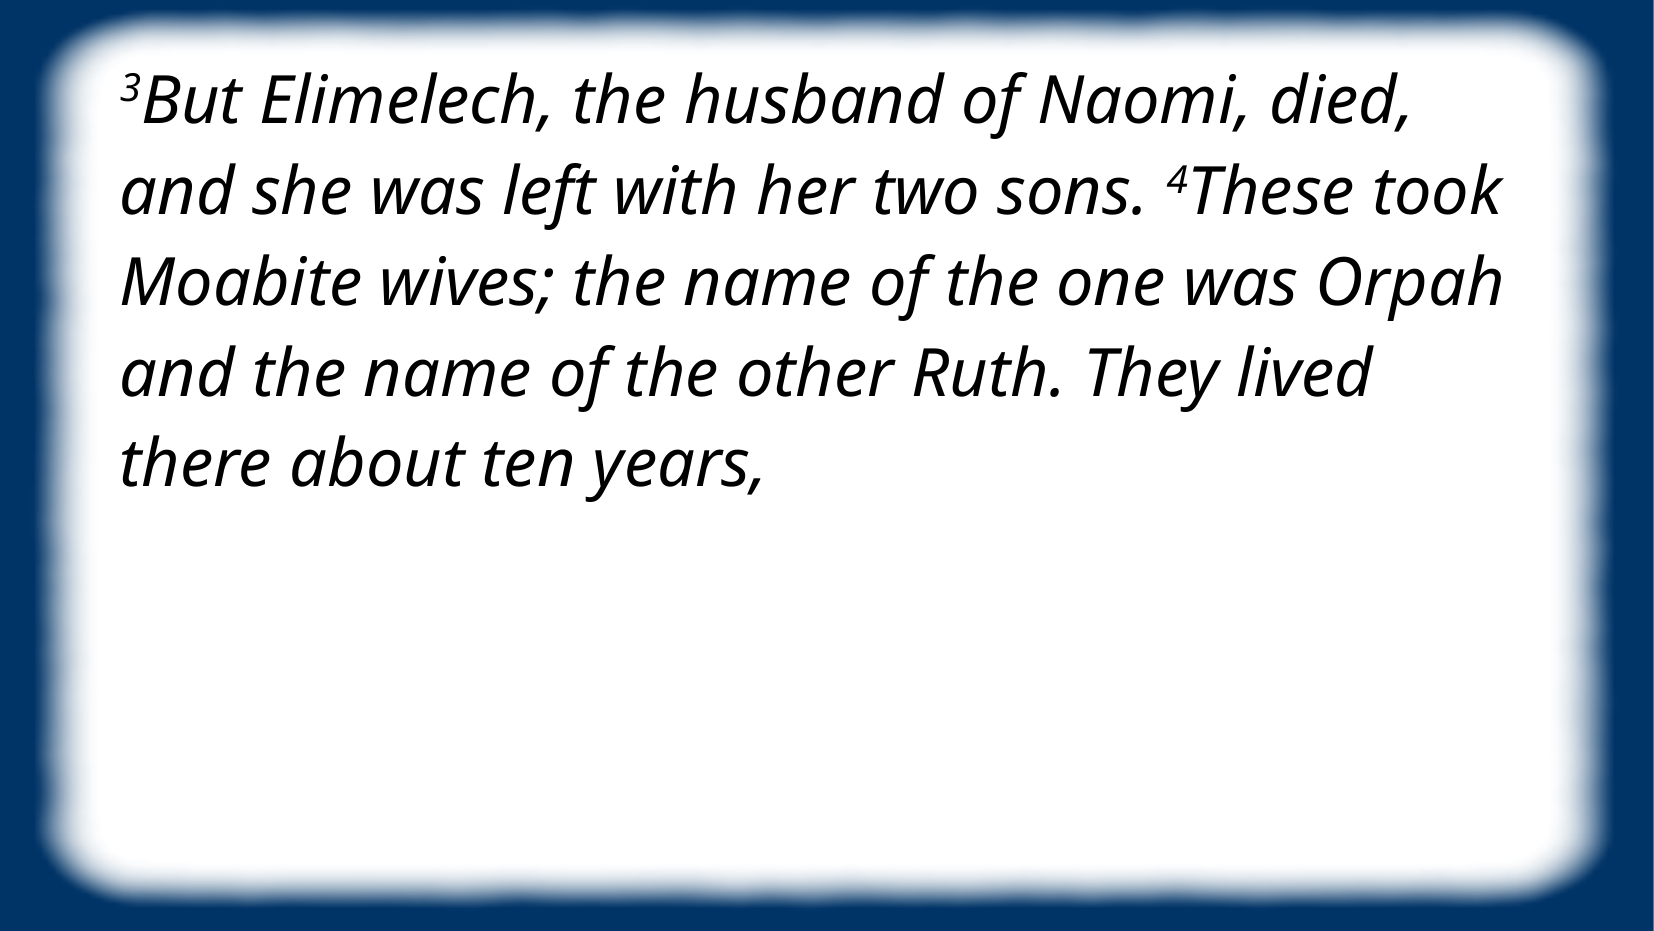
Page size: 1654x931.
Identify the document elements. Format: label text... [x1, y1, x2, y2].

picture [0, 0, 1654, 931]
text_box 3But Elimelech, the husband of Naomi, died, and she was left with her two sons. 4These took Moabite wives; the name of the one was Orpah and the name of the other Ruth. They lived there about ten years, [105, 45, 1546, 504]
